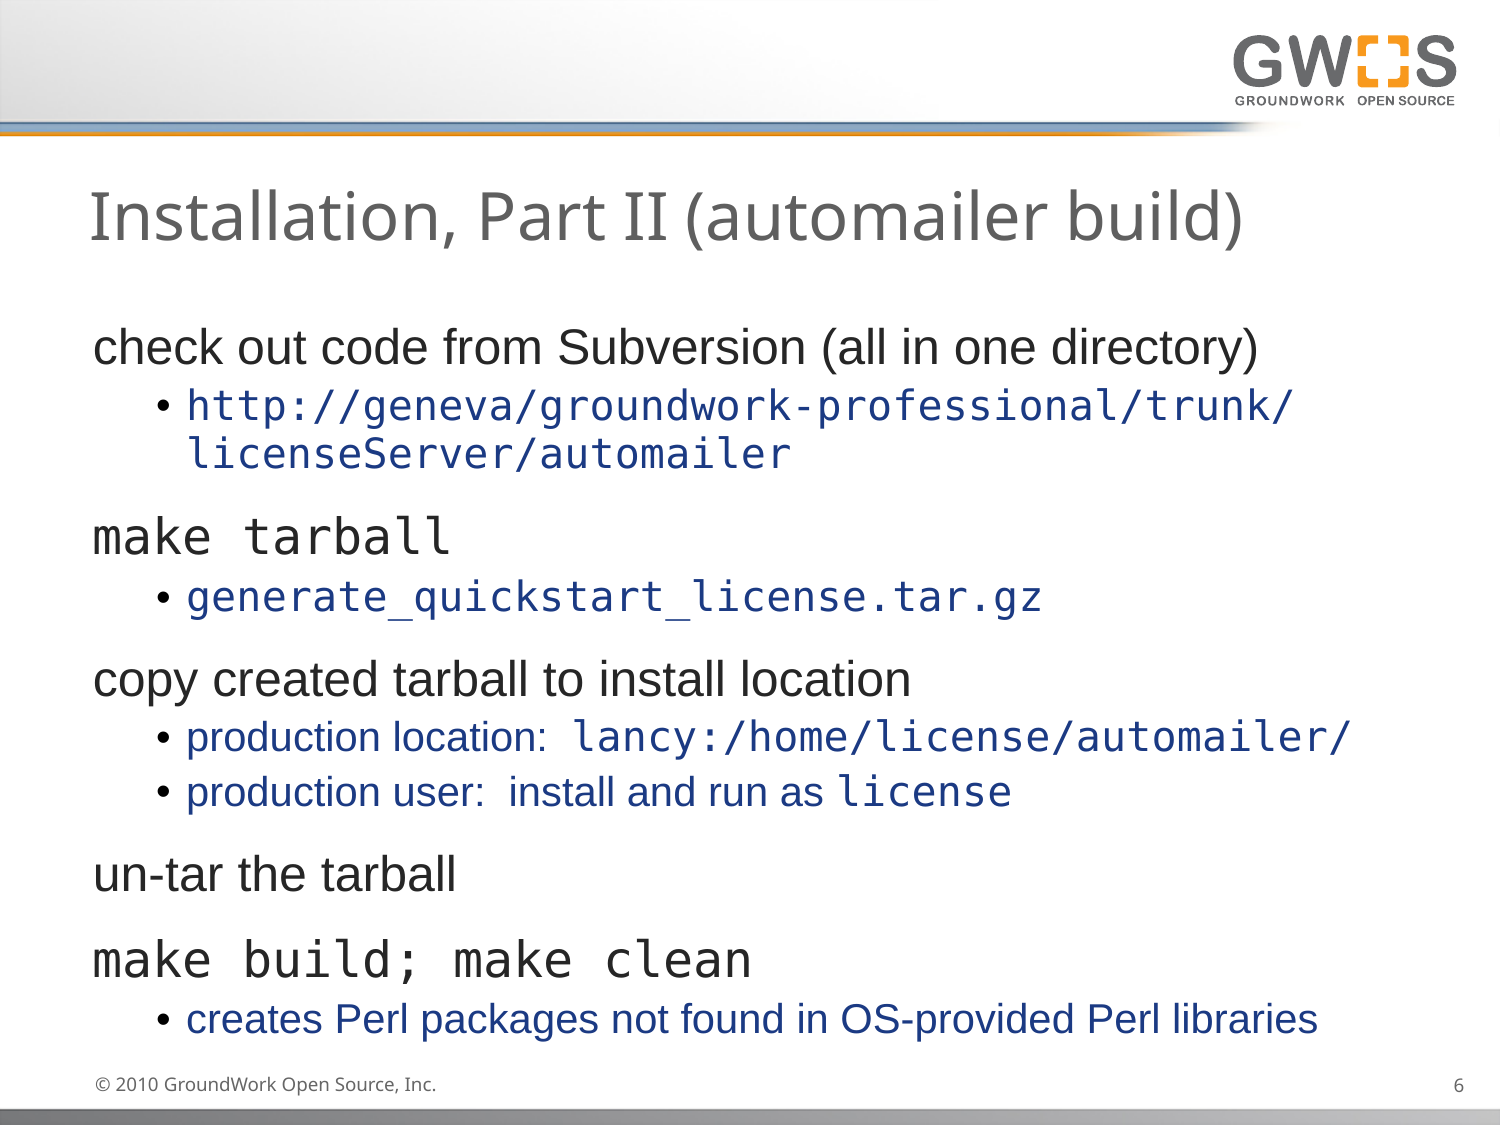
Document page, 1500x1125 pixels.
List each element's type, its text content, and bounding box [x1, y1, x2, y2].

title Installation, Part II (automailer build) [75, 161, 1459, 259]
list check out code from Subversion (all in one directory) http://geneva/groundwork-professional/trunk/ licenseServer/automailer make tarball generate_quickstart_license.tar.gz copy created tarball to install location production location: lancy:/home/license/automailer/ production user: install and run as license un-tar the tarball make build; make clean creates Perl packages not found in OS-provided Perl libraries [58, 311, 1459, 1050]
picture [0, 0, 1500, 1125]
